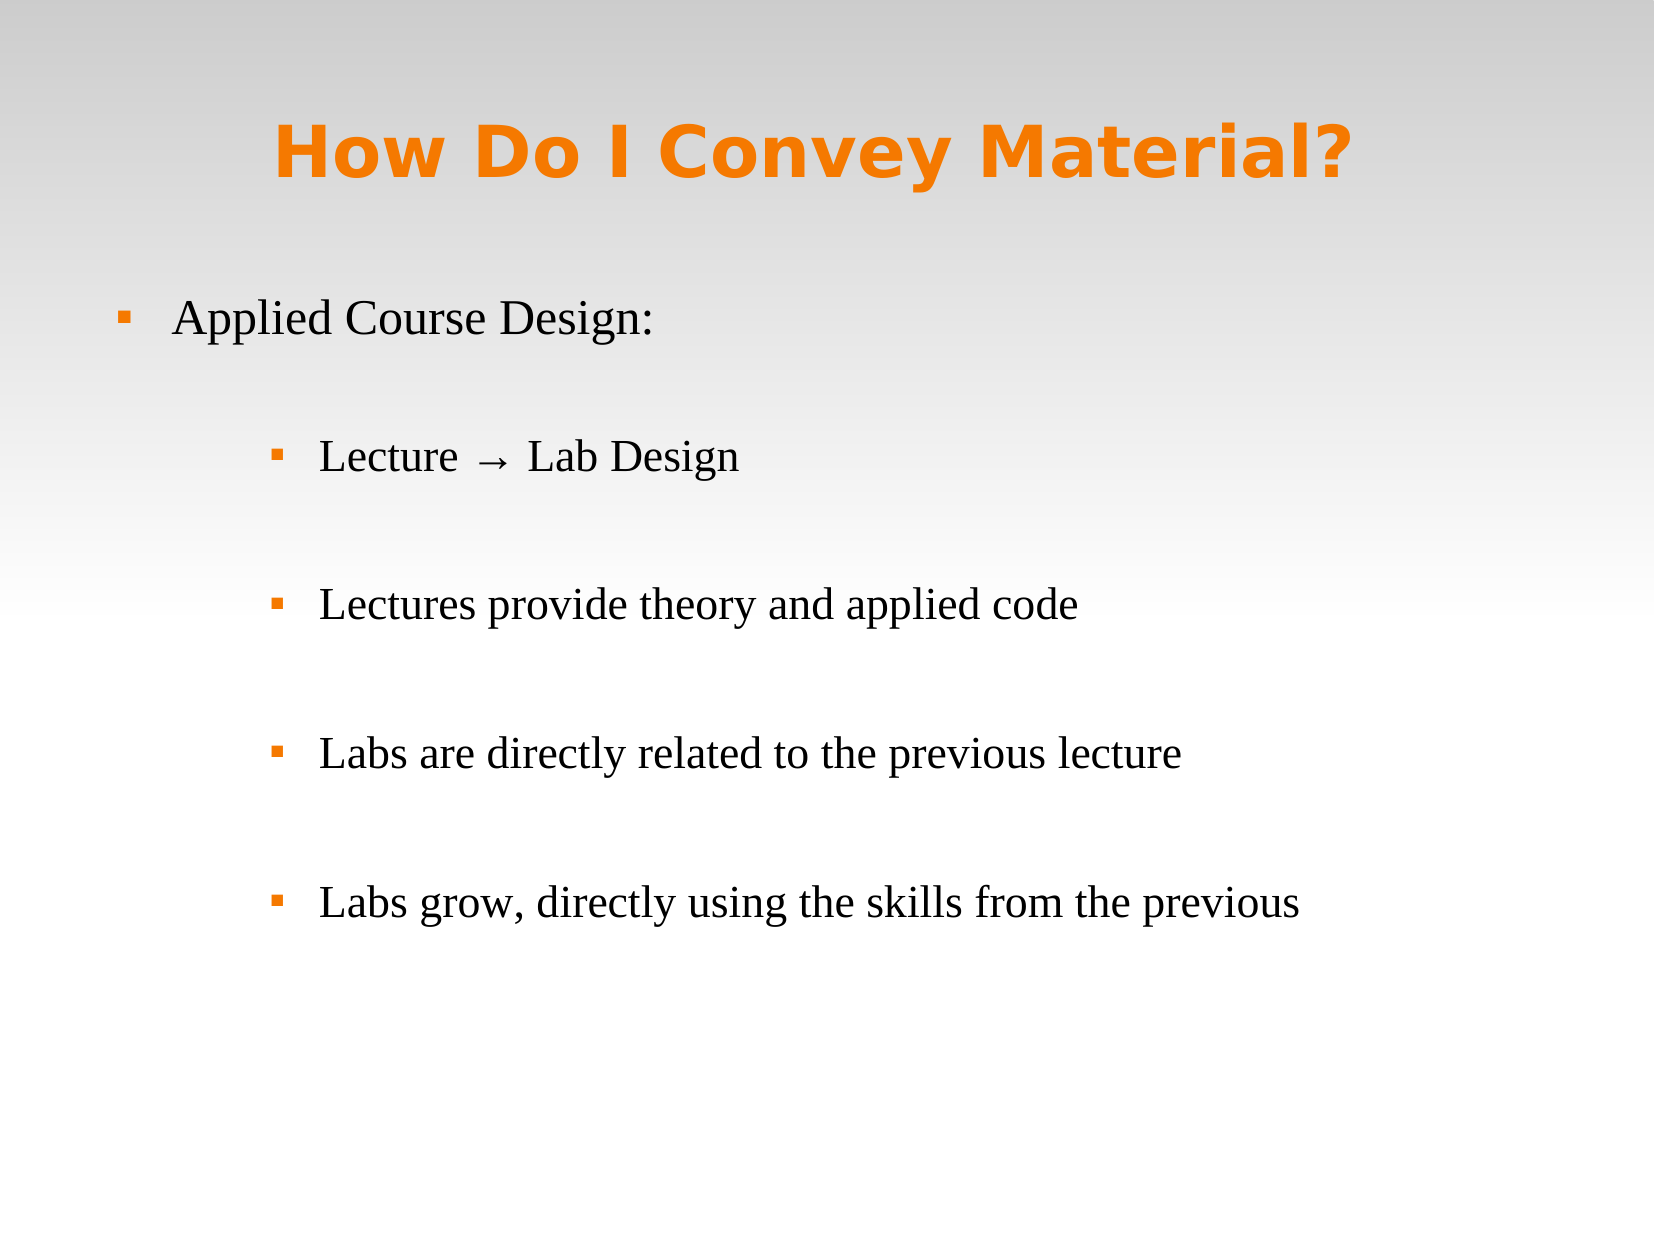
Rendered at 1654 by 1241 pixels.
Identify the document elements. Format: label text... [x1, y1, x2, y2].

list Applied Course Design: Lecture → Lab Design Lectures provide theory and applied code Labs are directly related to the previous lecture Labs grow, directly using the skills from the previous [82, 290, 1571, 1109]
title How Do I Convey Material? [82, 49, 1571, 257]
